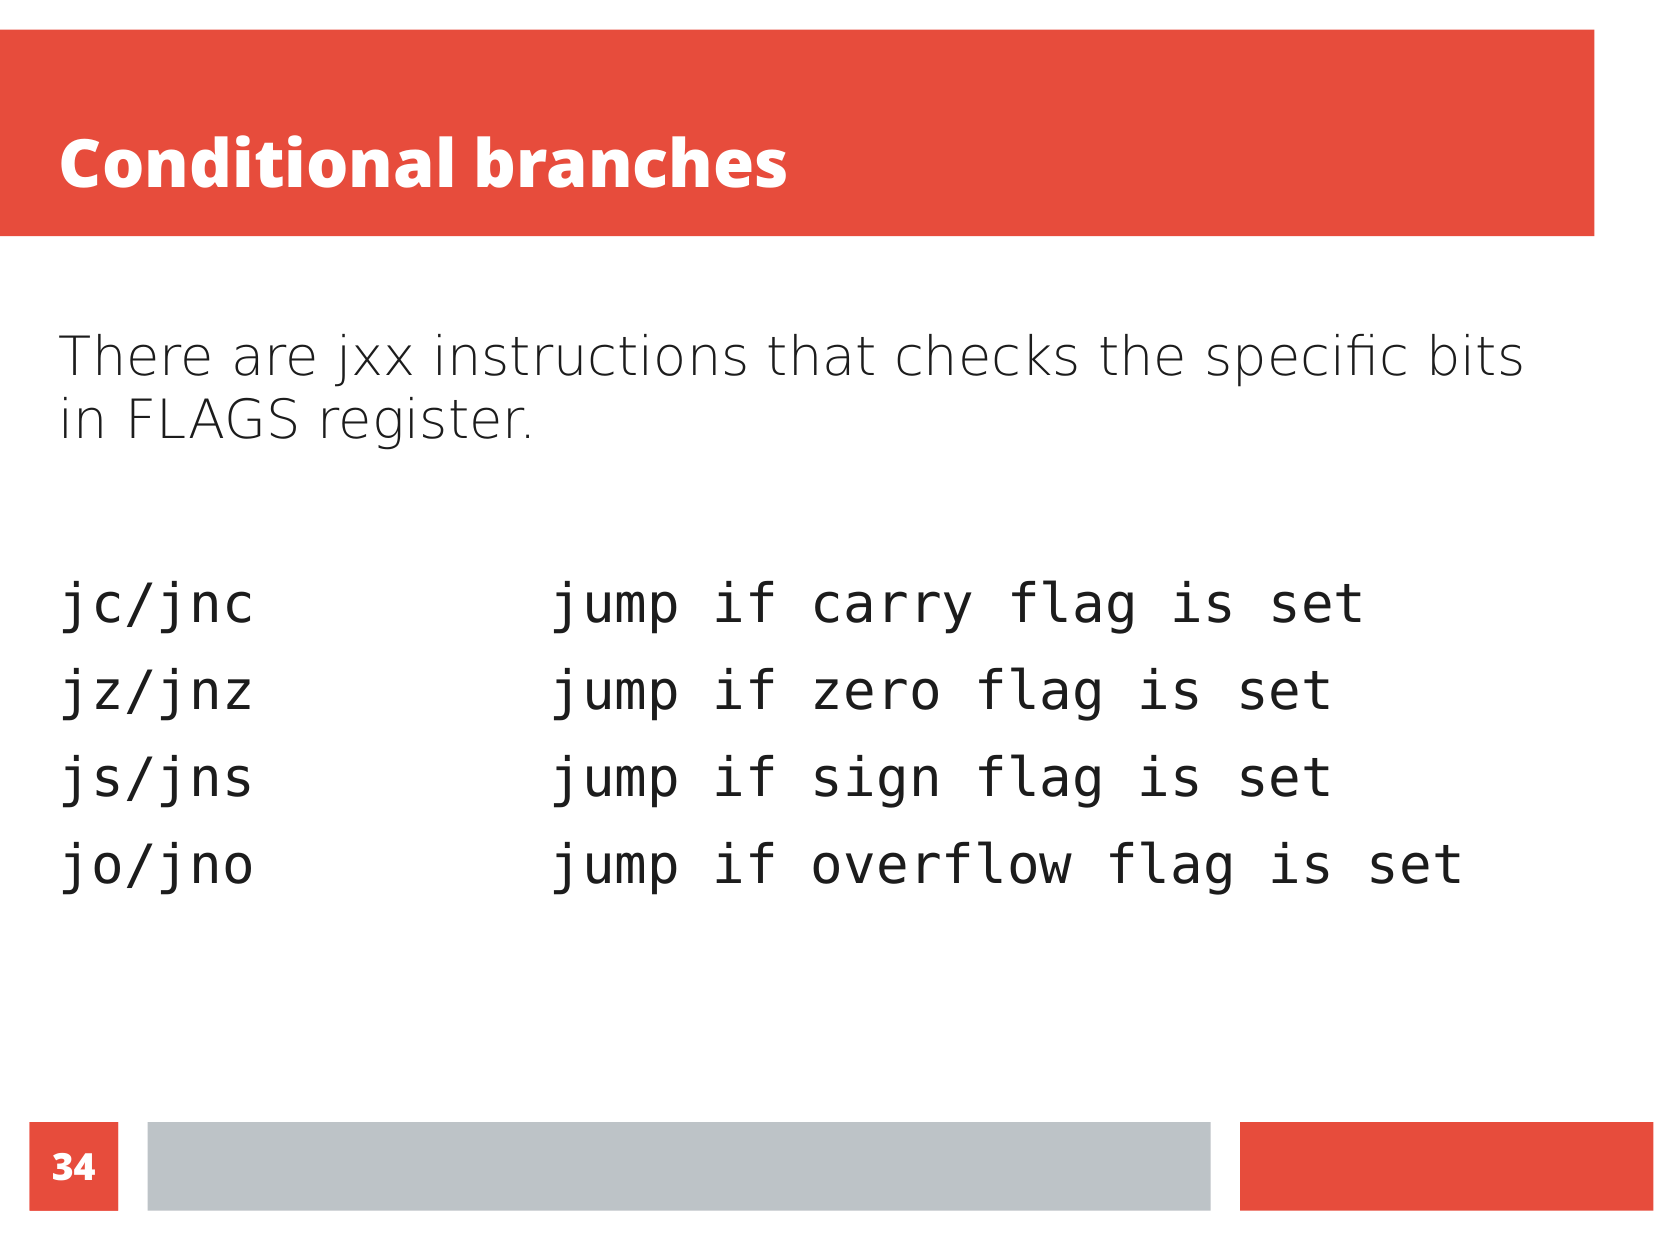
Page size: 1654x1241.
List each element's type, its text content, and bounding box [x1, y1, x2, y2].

list There are jxx instructions that checks the specific bits in FLAGS register. jc/jnc jump if carry flag is set jz/jnz jump if zero flag is set js/jns jump if sign flag is set jo/jno jump if overflow flag is set [59, 324, 1565, 1093]
title Conditional branches [59, 59, 1595, 207]
